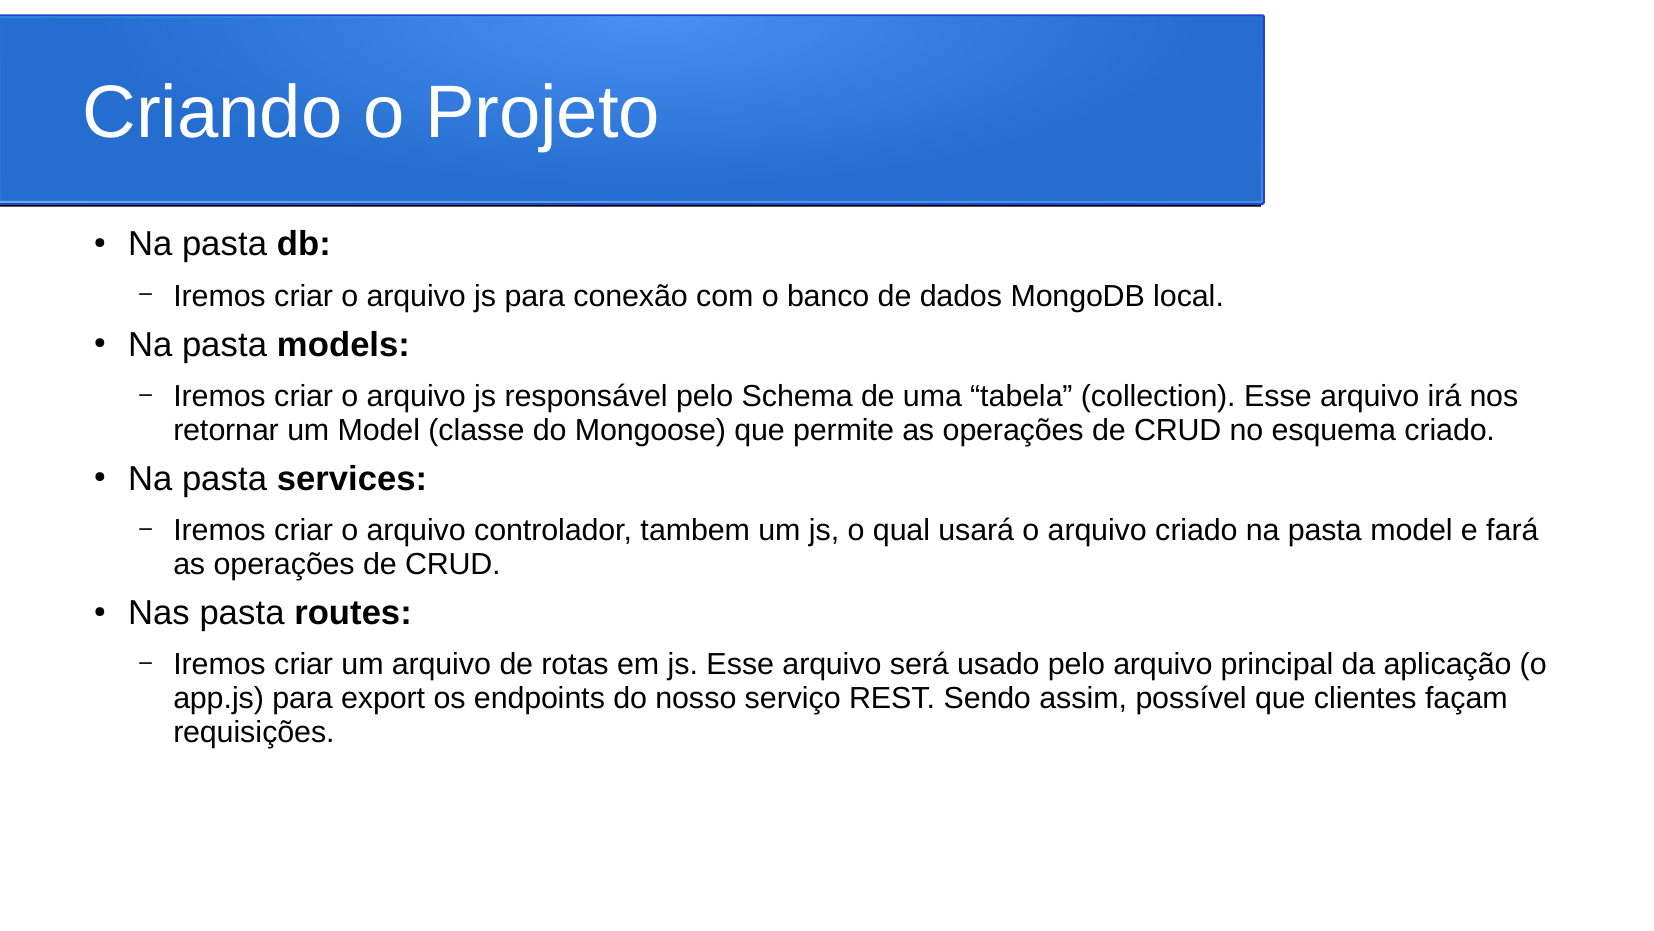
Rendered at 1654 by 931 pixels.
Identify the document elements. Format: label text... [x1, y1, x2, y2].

list Na pasta db: Iremos criar o arquivo js para conexão com o banco de dados MongoDB local. Na pasta models: Iremos criar o arquivo js responsável pelo Schema de uma “tabela” (collection). Esse arquivo irá nos retornar um Model (classe do Mongoose) que permite as operações de CRUD no esquema criado. Na pasta services: Iremos criar o arquivo controlador, tambem um js, o qual usará o arquivo criado na pasta model e fará as operações de CRUD. Nas pasta routes: Iremos criar um arquivo de rotas em js. Esse arquivo será usado pelo arquivo principal da aplicação (o app.js) para export os endpoints do nosso serviço REST. Sendo assim, possível que clientes façam requisições. [82, 224, 1571, 764]
title Criando o Projeto [82, 35, 1235, 189]
